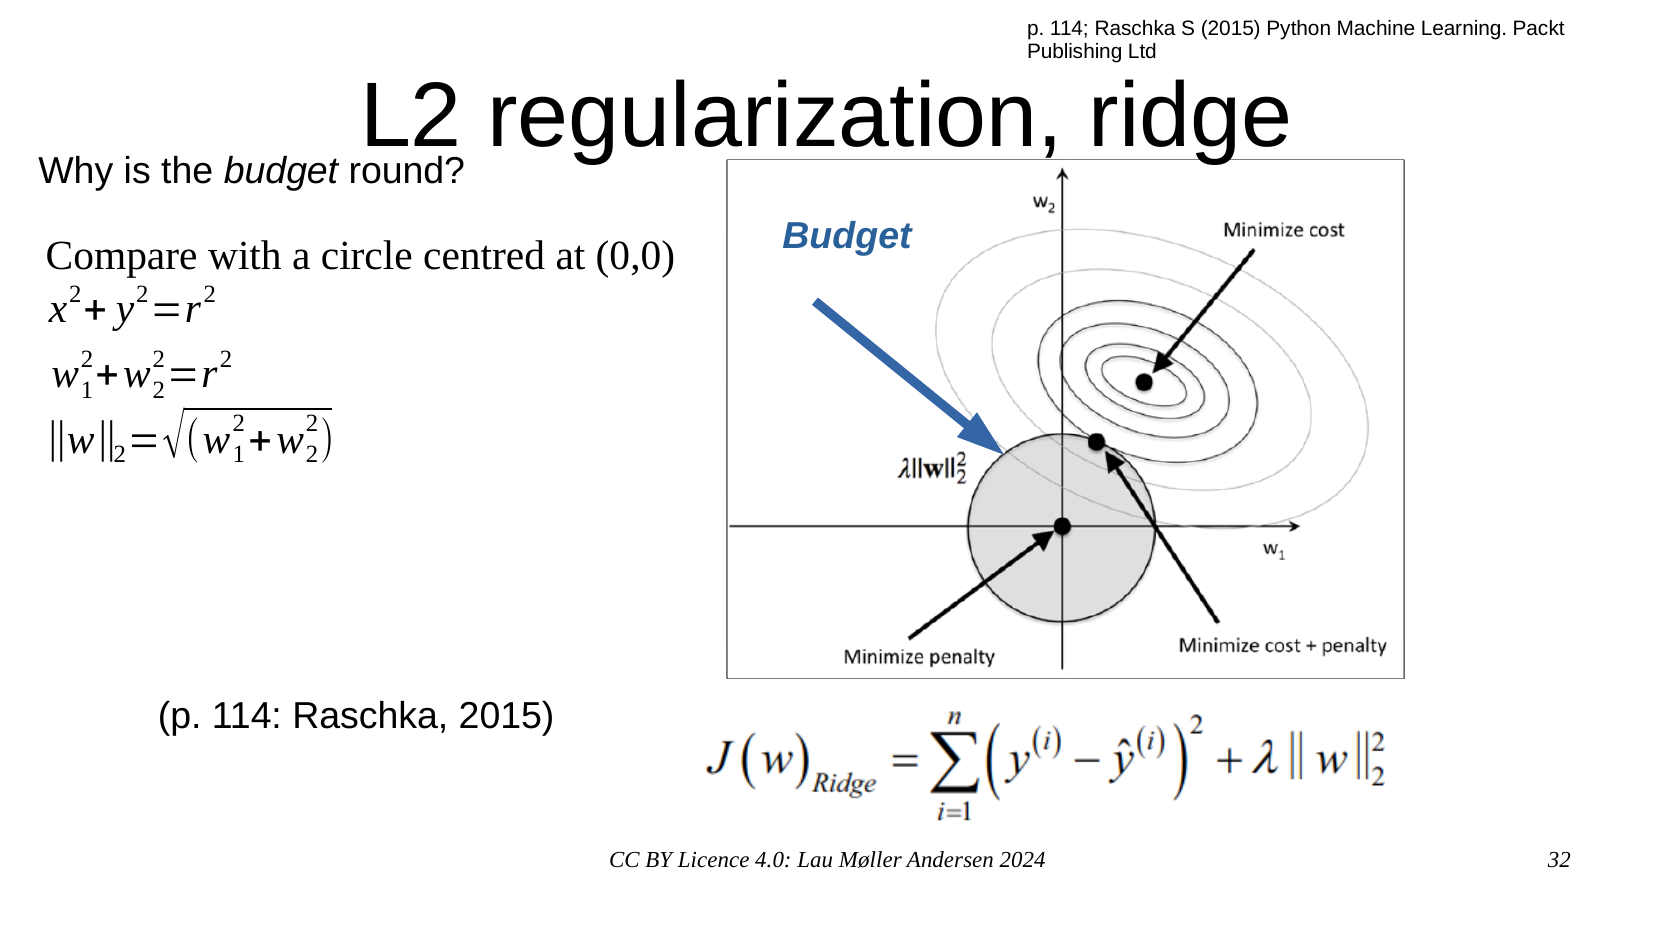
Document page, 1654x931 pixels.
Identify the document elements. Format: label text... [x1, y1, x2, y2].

chart [39, 231, 684, 332]
chart [38, 345, 340, 468]
text_box (p. 114: Raschka, 2015) [143, 687, 716, 787]
text_box p. 114; Raschka S (2015) Python Machine Learning. Packt Publishing Ltd [1012, 9, 1654, 71]
picture [690, 696, 1432, 844]
text_box Why is the budget round? [23, 141, 508, 283]
text_box Budget [767, 206, 981, 348]
picture [715, 193, 1435, 693]
title L2 regularization, ridge [82, 37, 1571, 193]
